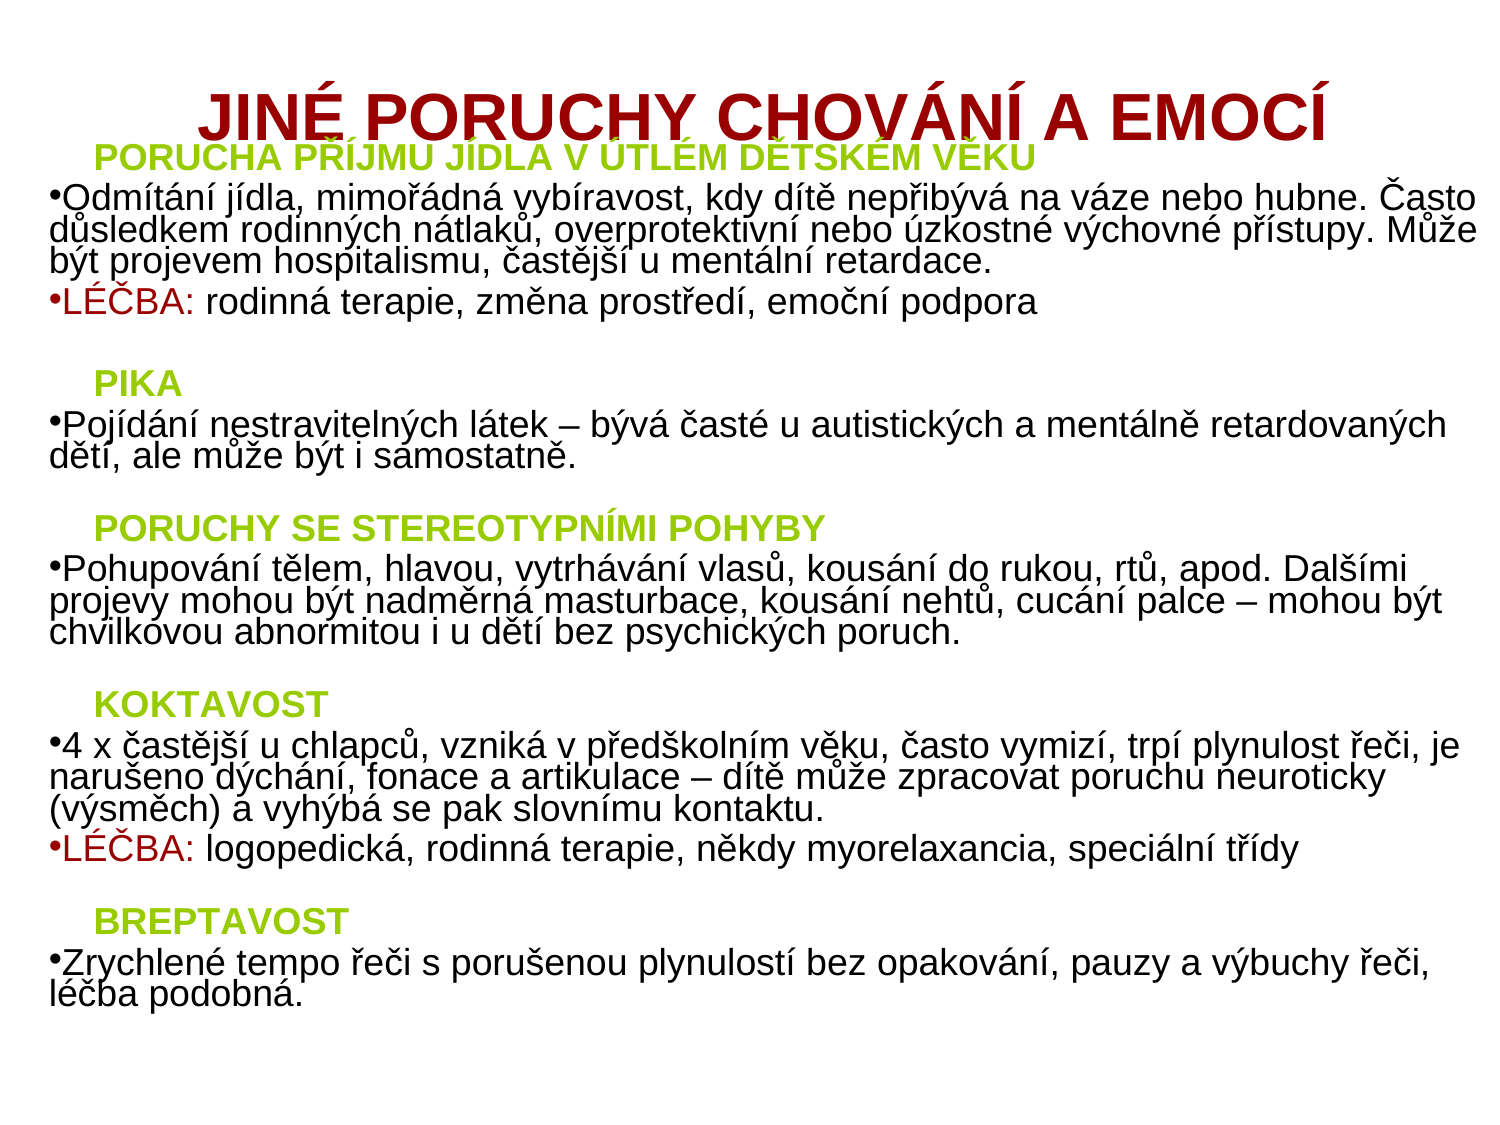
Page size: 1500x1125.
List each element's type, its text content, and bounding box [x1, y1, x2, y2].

title JINÉ PORUCHY CHOVÁNÍ A EMOCÍ [88, 66, 1439, 126]
list PORUCHA PŘÍJMU JÍDLA V ÚTLÉM DĚTSKÉM VĚKU Odmítání jídla, mimořádná vybíravost, kdy dítě nepřibývá na váze nebo hubne. Často důsledkem rodinných nátlaků, overprotektivní nebo úzkostné výchovné přístupy. Může být projevem hospitalismu, častější u mentální retardace. LÉČBA: rodinná terapie, změna prostředí, emoční podpora PIKA Pojídání nestravitelných látek – bývá časté u autistických a mentálně retardovaných dětí, ale může být i samostatně. PORUCHY SE STEREOTYPNÍMI POHYBY Pohupování tělem, hlavou, vytrhávání vlasů, kousání do rukou, rtů, apod. Dalšími projevy mohou být nadměrná masturbace, kousání nehtů, cucání palce – mohou být chvilkovou abnormitou i u dětí bez psychických poruch. KOKTAVOST 4 x častější u chlapců, vzniká v předškolním věku, často vymizí, trpí plynulost řeči, je narušeno dýchání, fonace a artikulace – dítě může zpracovat poruchu neuroticky (výsměch) a vyhýbá se pak slovnímu kontaktu. LÉČBA: logopedická, rodinná terapie, někdy myorelaxancia, speciální třídy BREPTAVOST Zrychlené tempo řeči s porušenou plynulostí bez opakování, pauzy a výbuchy řeči, léčba podobná. [33, 137, 1500, 1083]
